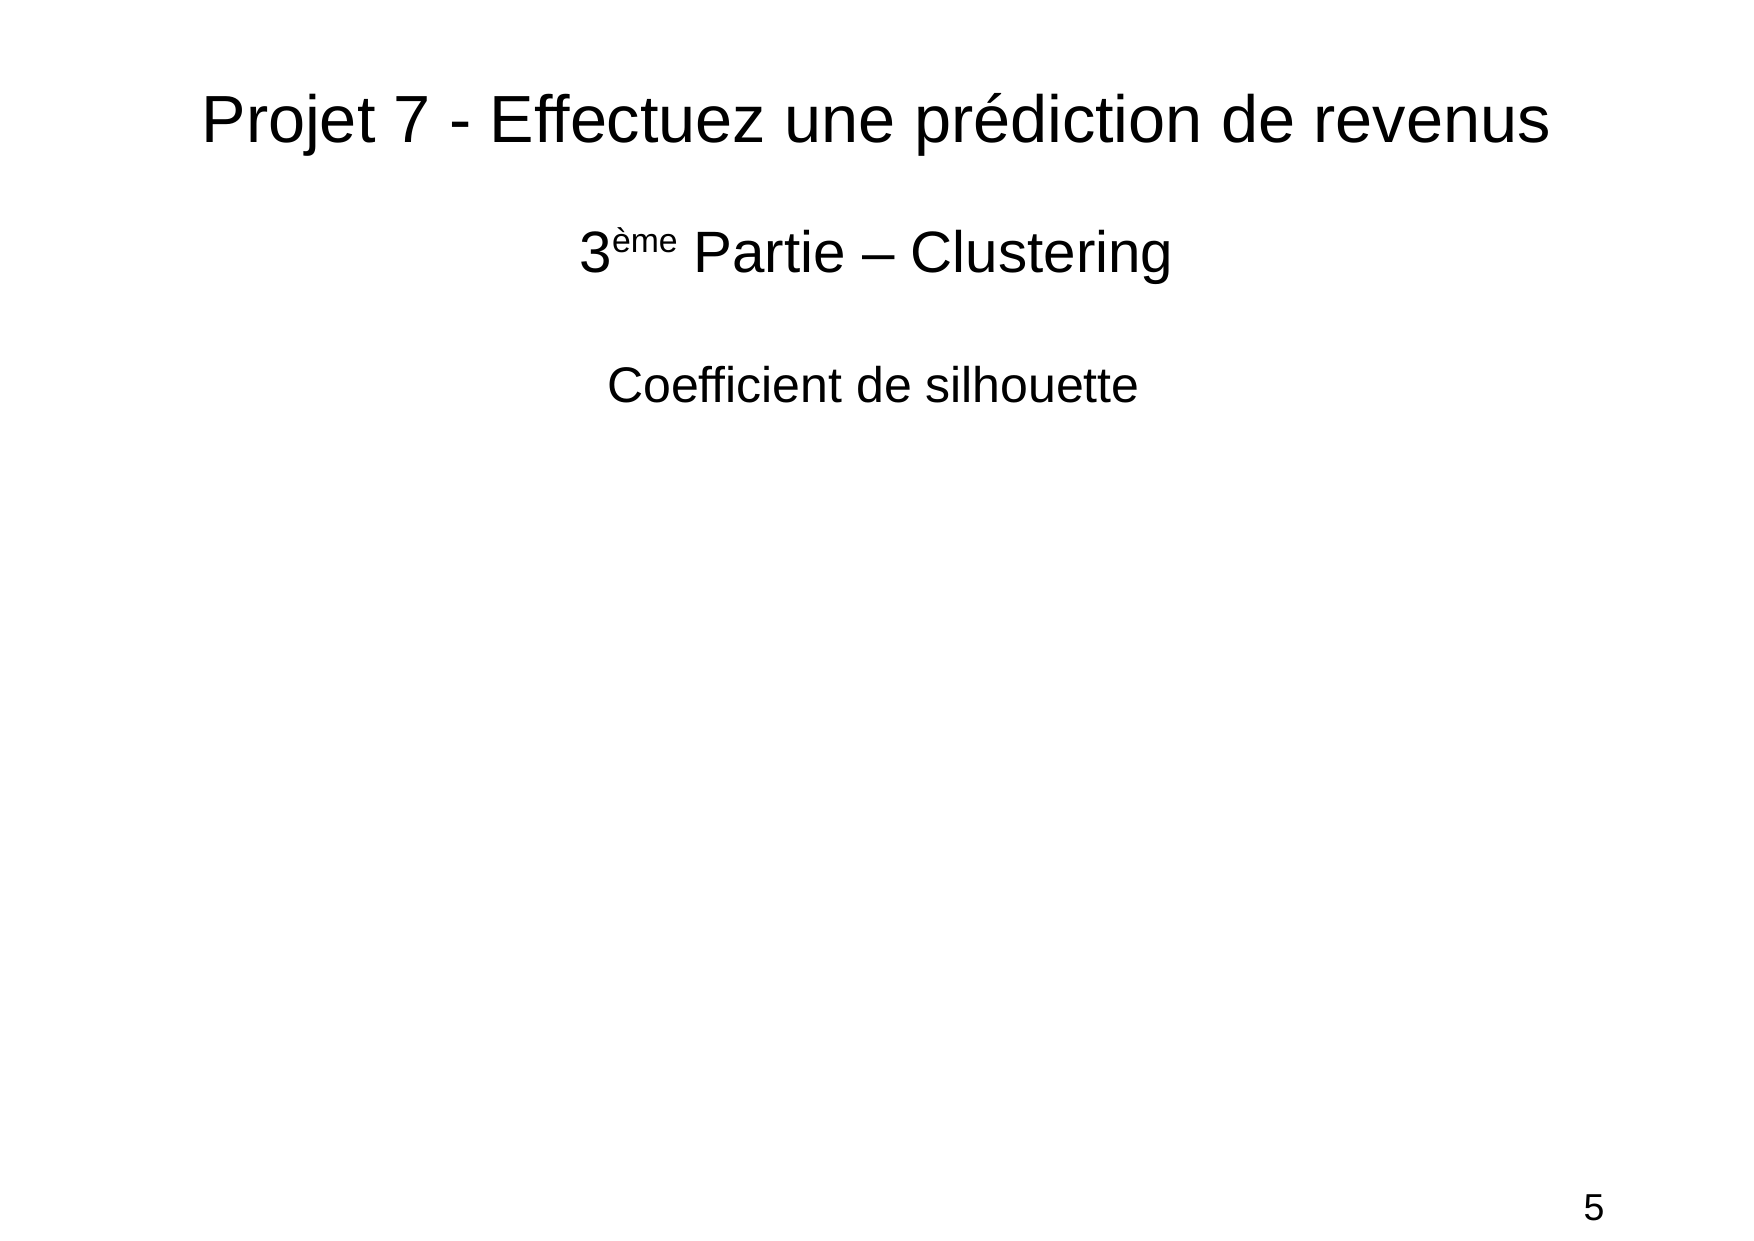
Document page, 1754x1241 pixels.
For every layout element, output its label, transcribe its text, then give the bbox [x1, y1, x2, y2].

text_box <numéro> [1568, 1178, 1754, 1241]
text_box Coefficient de silhouette [105, 321, 1642, 449]
subtitle 3ème Partie – Clustering [140, 188, 1614, 316]
title Projet 7 - Effectuez une prédiction de revenus [140, 48, 1614, 188]
